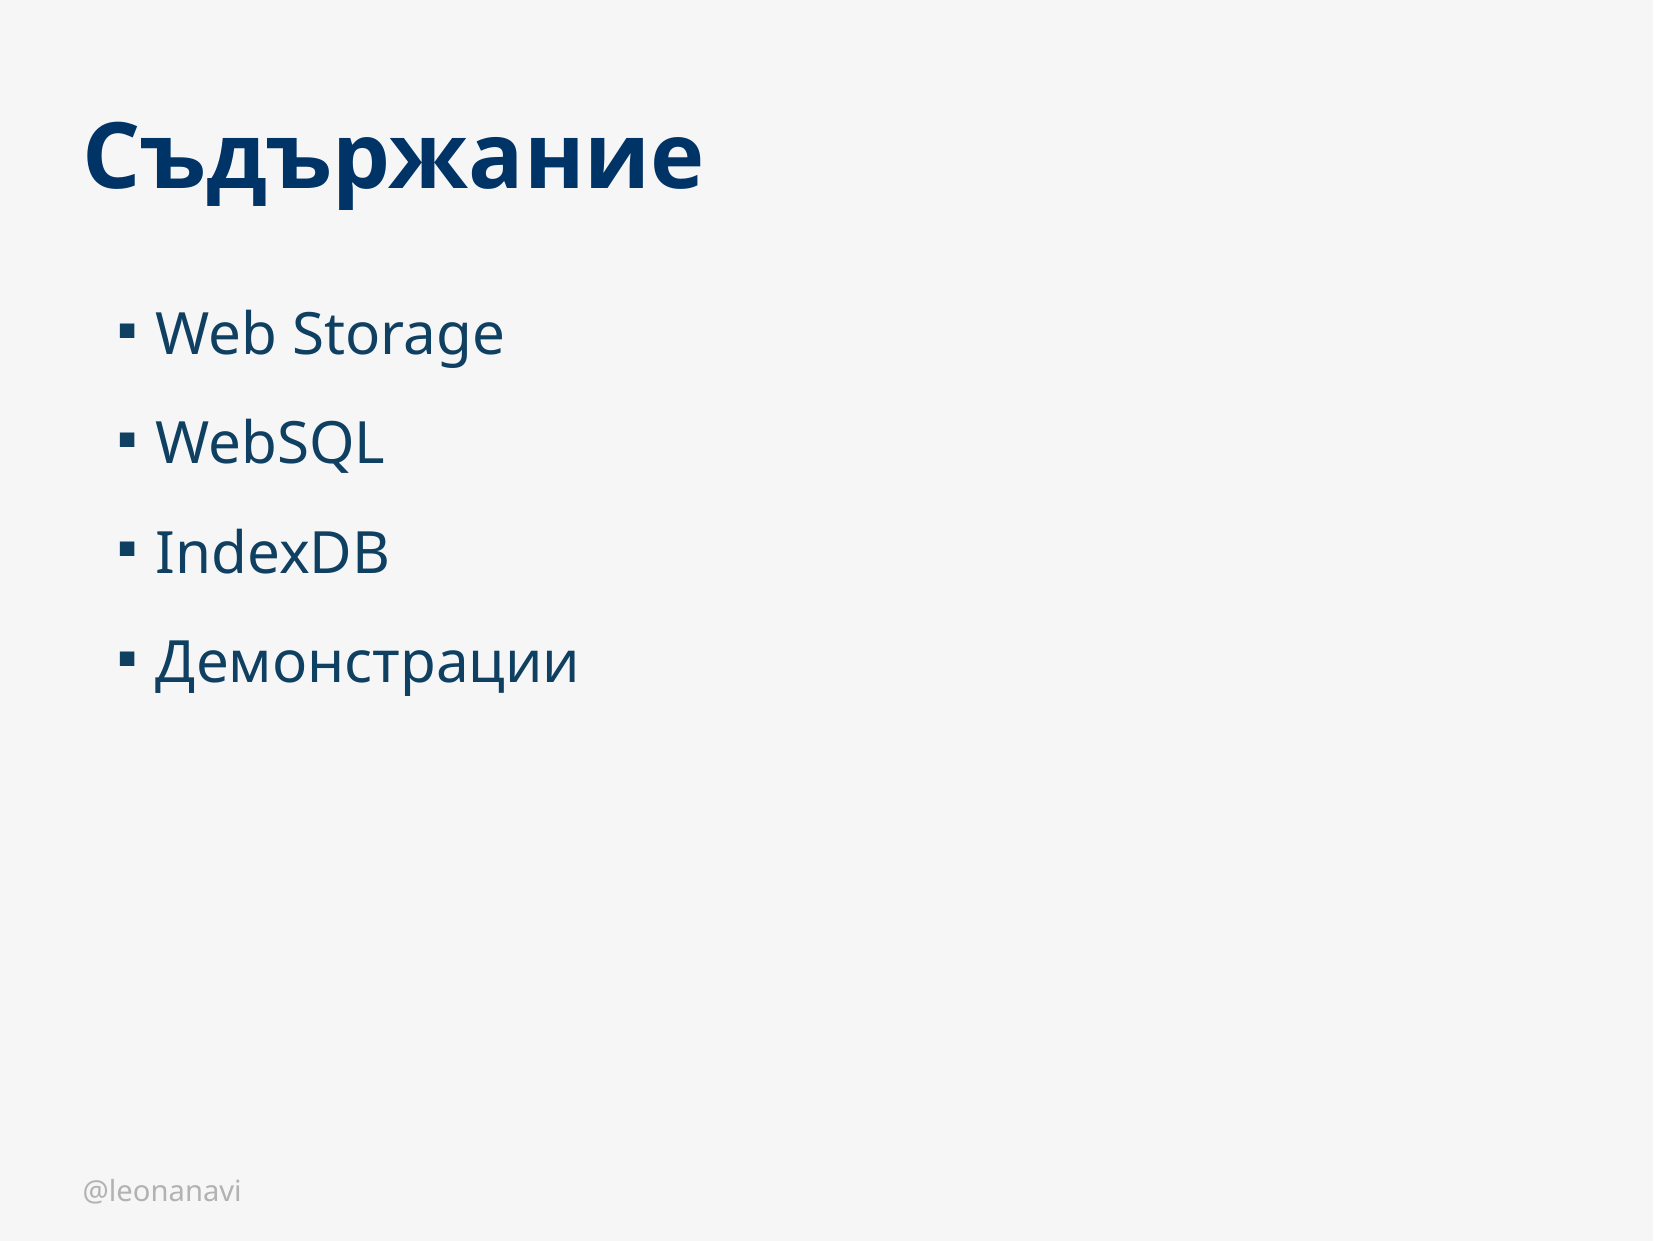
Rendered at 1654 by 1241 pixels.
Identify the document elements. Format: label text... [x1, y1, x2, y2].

title Съдържание [82, 49, 1571, 257]
text_box Web Storage WebSQL IndexDB Демонстрации [105, 285, 1651, 1009]
